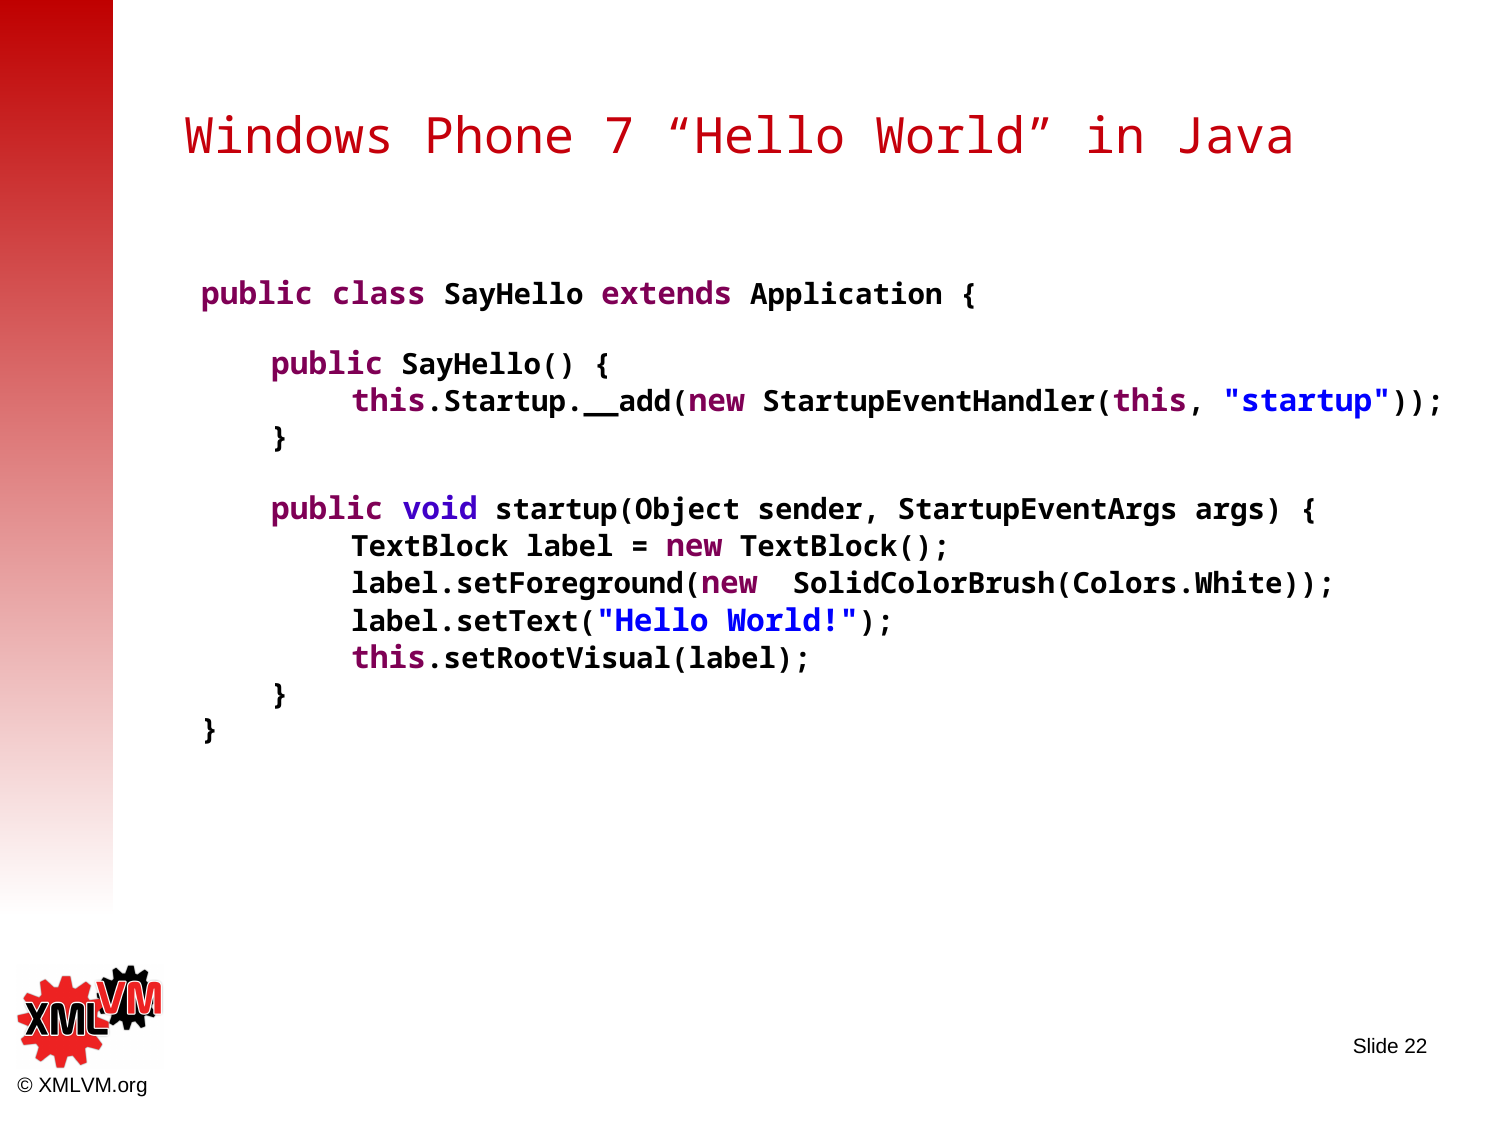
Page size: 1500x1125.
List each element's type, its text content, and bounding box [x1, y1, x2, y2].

picture [16, 964, 164, 1069]
text_box public class SayHello extends Application { public SayHello() { this.Startup.__add(new StartupEventHandler(this, "startup")); } public void startup(Object sender, StartupEventArgs args) { TextBlock label = new TextBlock(); label.setForeground(new SolidColorBrush(Colors.White)); label.setText("Hello World!"); this.setRootVisual(label); } } [186, 265, 1459, 753]
title Windows Phone 7 “Hello World” in Java [170, 74, 1447, 200]
